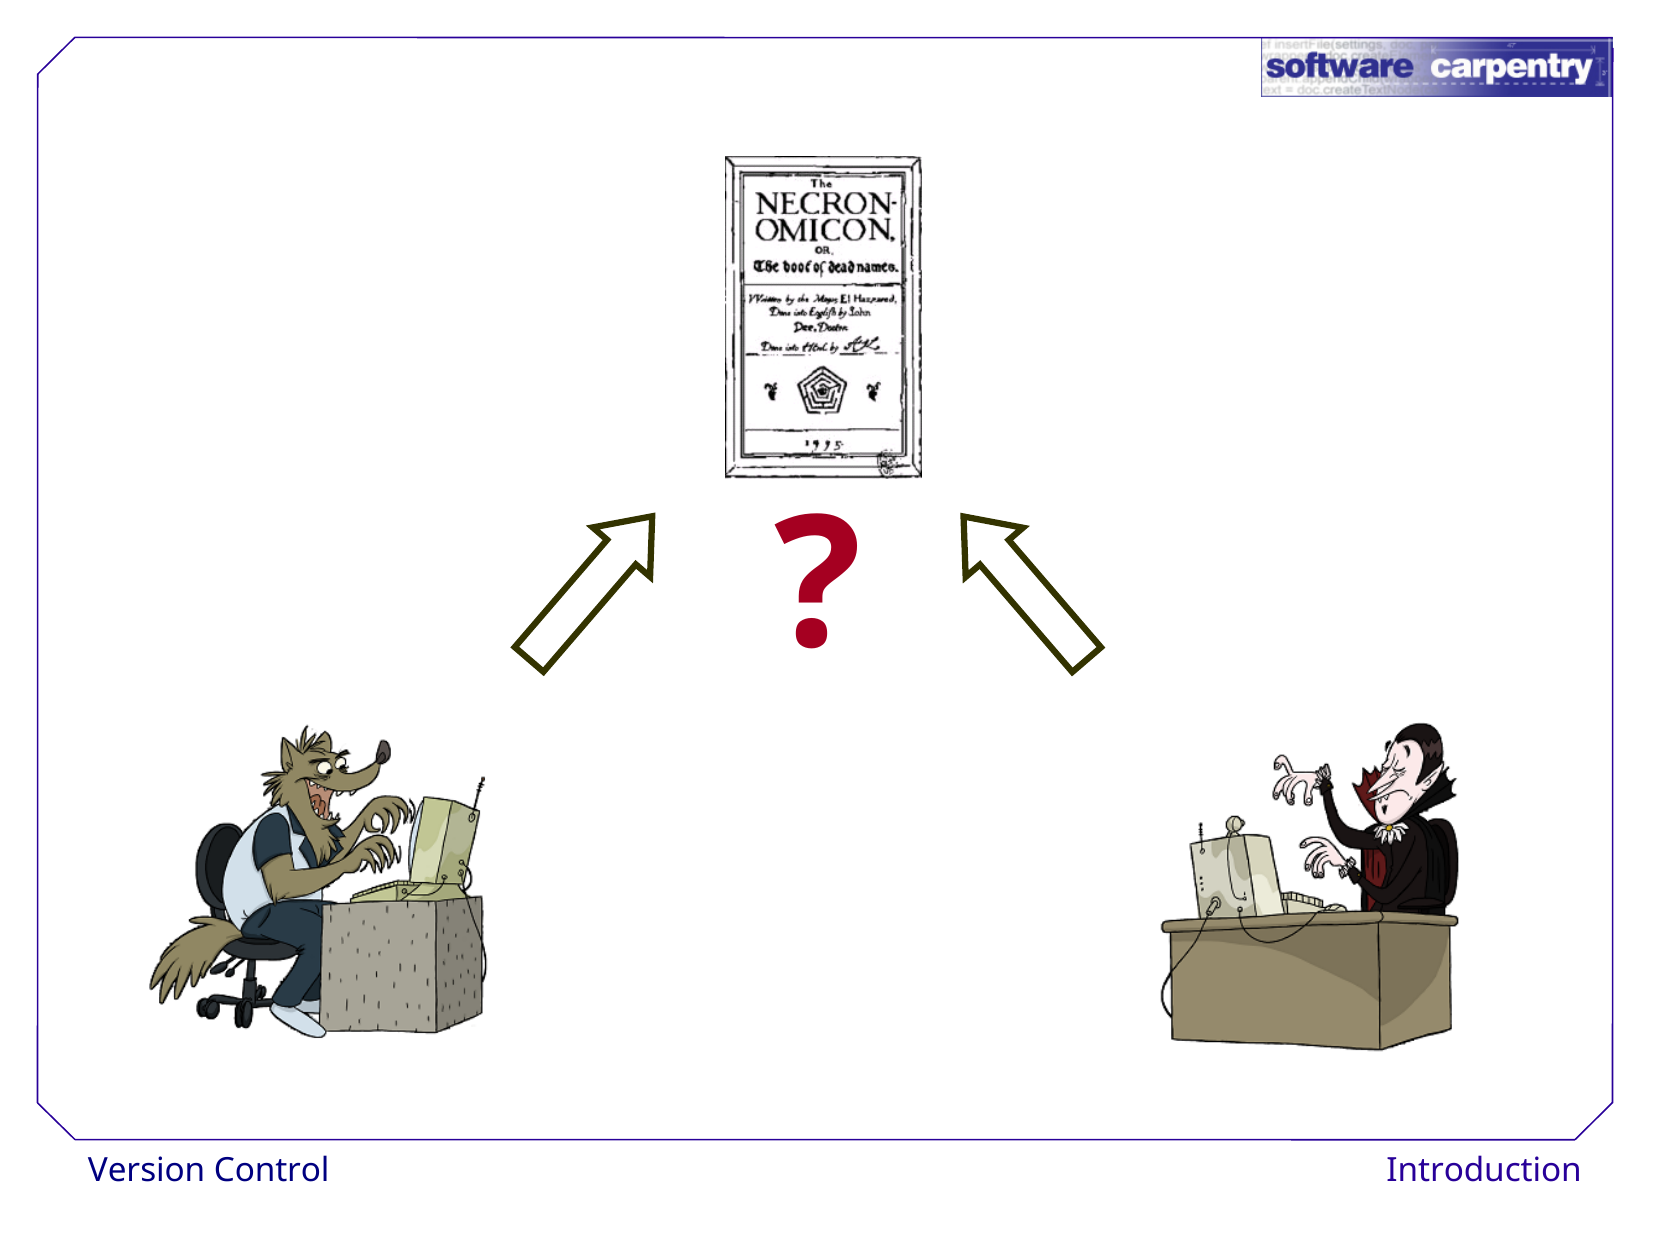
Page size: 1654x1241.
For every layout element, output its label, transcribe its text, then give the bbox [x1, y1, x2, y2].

picture [1148, 695, 1474, 1067]
text_box ? [760, 479, 878, 695]
picture [1261, 39, 1613, 97]
picture [725, 156, 922, 479]
picture [137, 705, 516, 1069]
